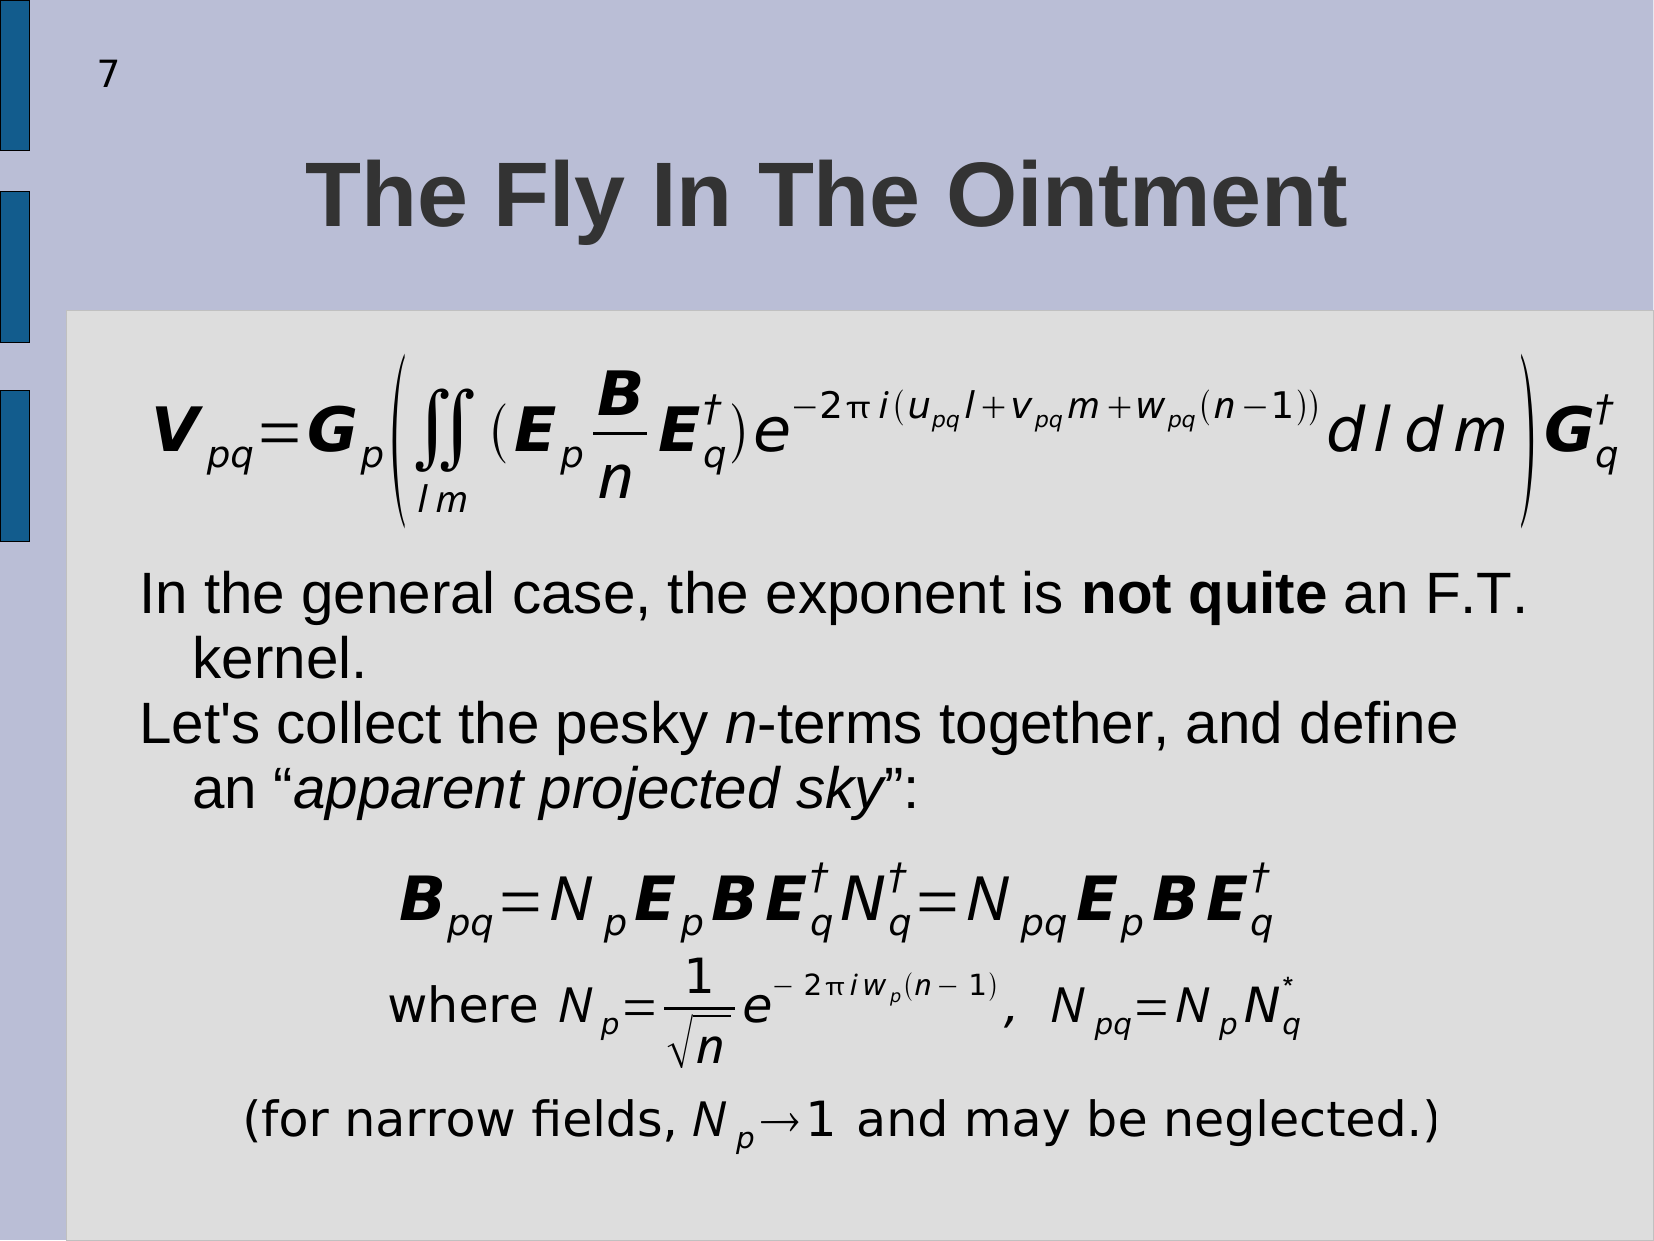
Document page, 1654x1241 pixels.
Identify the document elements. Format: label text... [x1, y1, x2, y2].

chart [236, 856, 1436, 1156]
list In the general case, the exponent is not quite an F.T. kernel. Let's collect the pesky n-terms together, and define an “apparent projected sky”: [121, 561, 1534, 833]
title The Fly In The Ointment [121, 91, 1534, 299]
chart [145, 350, 1625, 532]
text_box <number> [84, 45, 319, 119]
